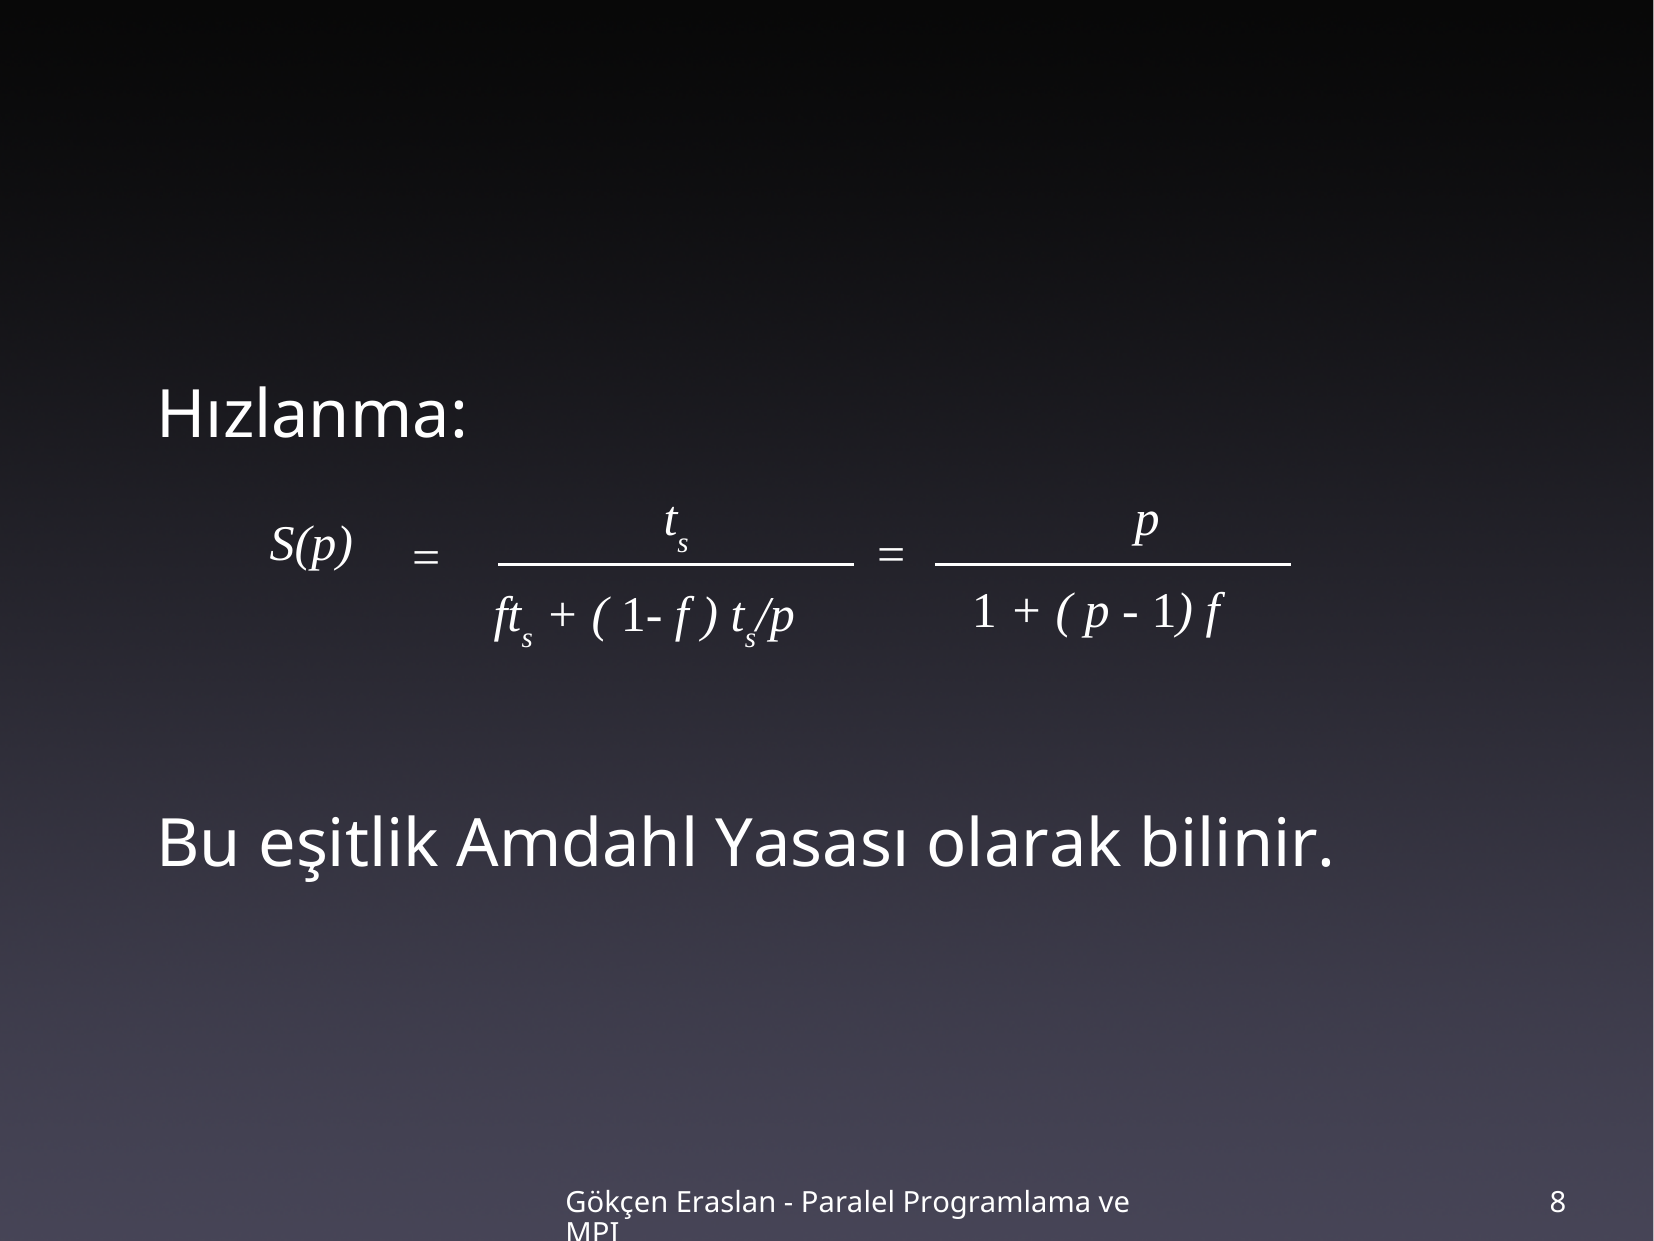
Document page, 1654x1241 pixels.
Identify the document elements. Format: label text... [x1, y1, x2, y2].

text_box S(p) [269, 516, 375, 575]
text_box = [877, 526, 920, 585]
text_box ts p [663, 491, 1301, 561]
picture [0, 0, 1654, 1241]
picture [580, 1226, 586, 1241]
picture [596, 1224, 604, 1233]
list Hızlanma: Bu eşitlik Amdahl Yasası olarak bilinir. [124, 358, 1530, 1103]
text_box = [412, 530, 455, 589]
text_box fts + ( 1- f ) ts/p [493, 586, 876, 657]
text_box 1 + ( p - 1) f [971, 583, 1281, 642]
picture [570, 1226, 576, 1241]
